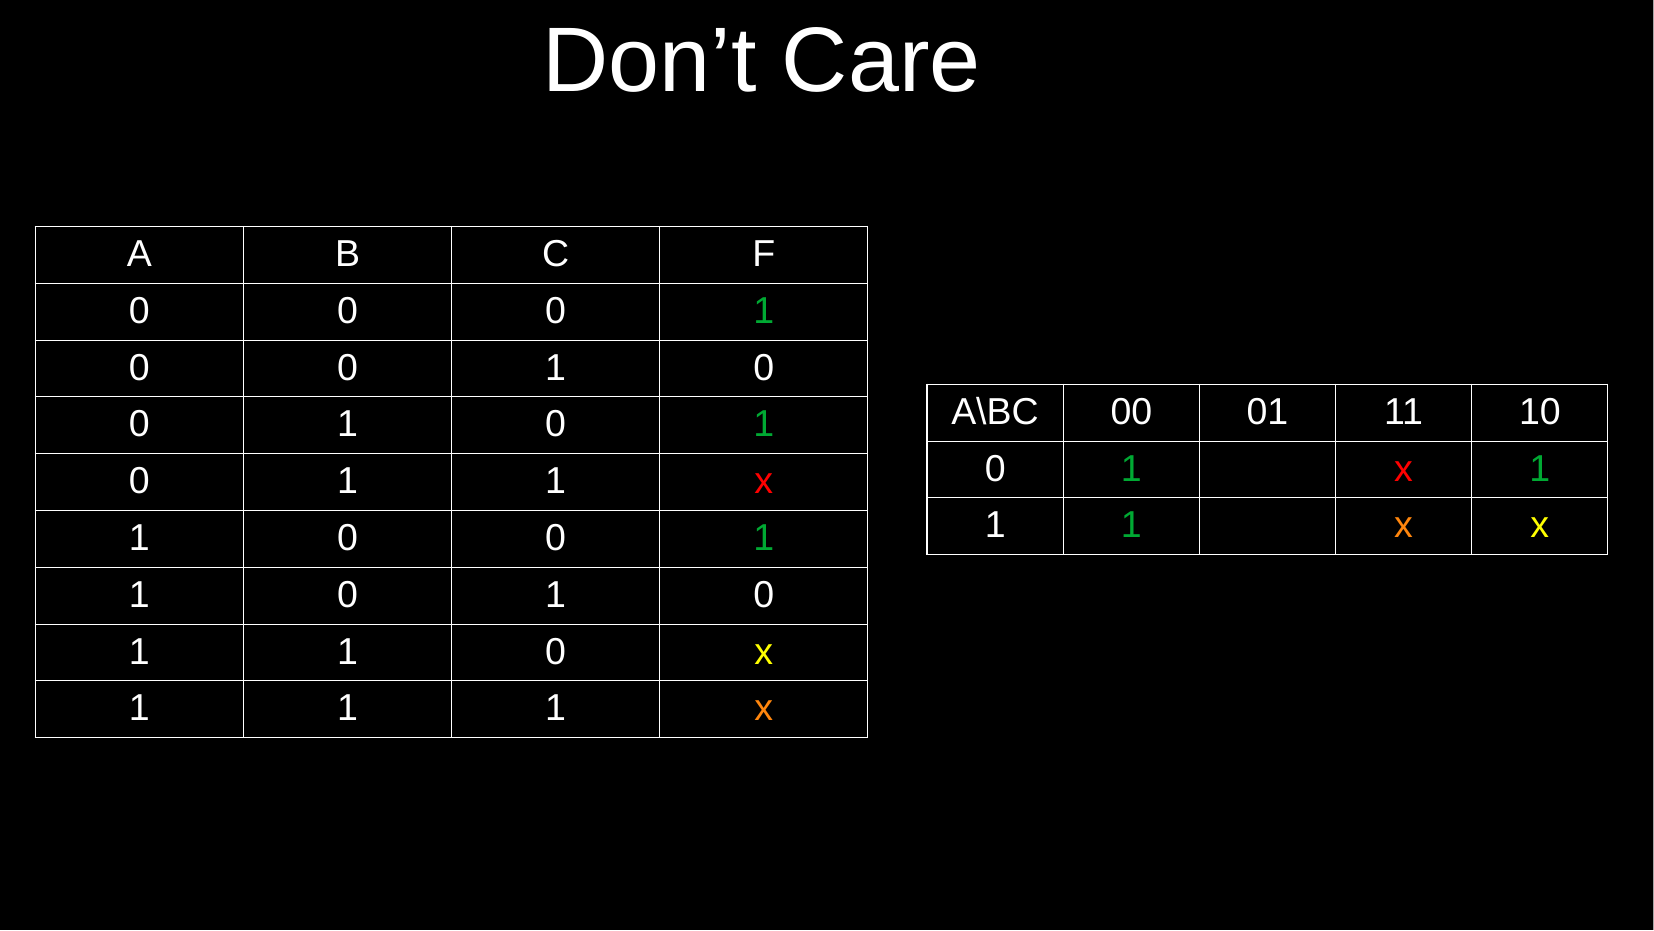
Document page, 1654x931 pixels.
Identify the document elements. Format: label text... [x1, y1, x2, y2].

table_cell 0 [36, 397, 243, 453]
table_cell 1 [1472, 442, 1607, 497]
table_cell 1 [244, 454, 451, 510]
table_cell x [1336, 442, 1471, 497]
table_cell 1 [244, 397, 451, 453]
table_header 00 [1064, 385, 1199, 441]
table_cell 0 [36, 454, 243, 510]
table_header 01 [1200, 385, 1335, 441]
table_header A\BC [928, 385, 1063, 441]
table_cell [1200, 498, 1335, 554]
table_cell 1 [36, 568, 243, 624]
table_cell 1 [244, 625, 451, 680]
table_cell 0 [660, 568, 867, 624]
table_cell 1 [244, 681, 451, 737]
table_cell 1 [452, 681, 659, 737]
table_header C [452, 227, 659, 283]
table_cell 0 [244, 511, 451, 567]
table_cell 1 [660, 511, 867, 567]
table_cell 1 [660, 397, 867, 453]
table_header A [36, 227, 243, 283]
table_cell 1 [36, 625, 243, 680]
table_cell 1 [452, 454, 659, 510]
title Don’t Care [23, 5, 1501, 114]
table_header B [244, 227, 451, 283]
table_cell 1 [452, 341, 659, 396]
table_cell 0 [452, 511, 659, 567]
table_cell x [1472, 498, 1607, 554]
table_cell 0 [452, 625, 659, 680]
table_cell 1 [928, 498, 1063, 554]
table_cell 1 [1064, 498, 1199, 554]
table_cell 1 [36, 511, 243, 567]
table_header F [660, 227, 867, 283]
table_cell 1 [36, 681, 243, 737]
table_cell 0 [928, 442, 1063, 497]
table_cell 0 [452, 397, 659, 453]
table_cell 0 [244, 284, 451, 340]
table_header 11 [1336, 385, 1471, 441]
table_cell 1 [452, 568, 659, 624]
table_cell 0 [36, 284, 243, 340]
table_cell 1 [1064, 442, 1199, 497]
table_cell [1200, 442, 1335, 497]
table_cell 0 [244, 568, 451, 624]
table_cell 0 [244, 341, 451, 396]
table_cell x [660, 625, 867, 680]
table_cell 0 [36, 341, 243, 396]
table_cell x [660, 681, 867, 737]
table_cell 0 [452, 284, 659, 340]
table_cell 1 [660, 284, 867, 340]
table_cell x [660, 454, 867, 510]
table_cell 0 [660, 341, 867, 396]
table_header 10 [1472, 385, 1607, 441]
table_cell x [1336, 498, 1471, 554]
